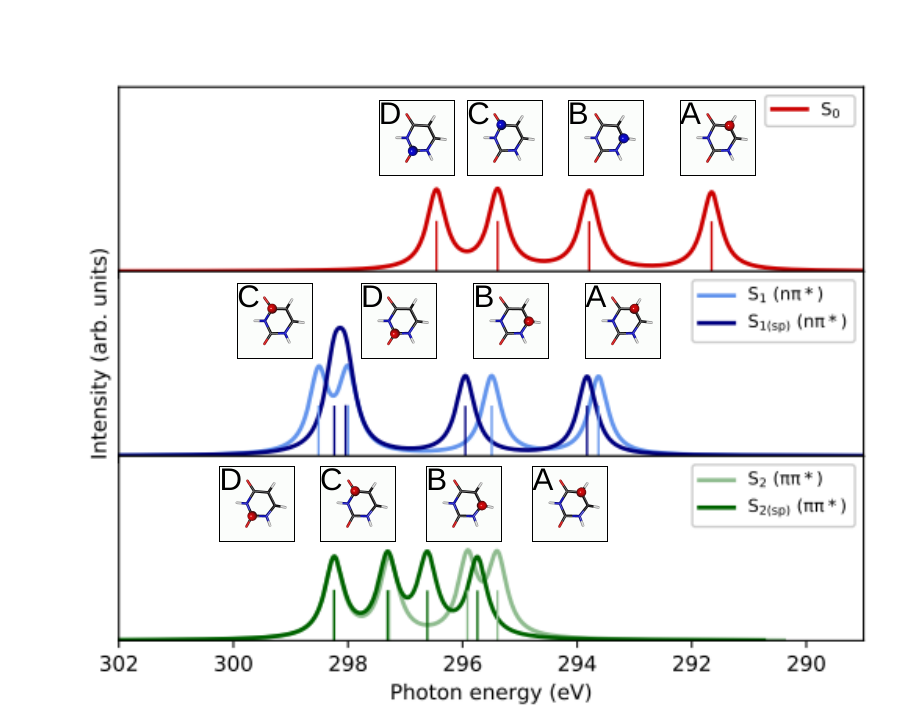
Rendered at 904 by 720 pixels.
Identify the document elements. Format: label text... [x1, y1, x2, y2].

text_box A [570, 271, 633, 329]
text_box C [222, 271, 285, 329]
text_box C [452, 88, 515, 146]
picture [0, 1, 903, 720]
text_box B [458, 271, 521, 329]
text_box D [204, 454, 267, 512]
text_box D [364, 88, 427, 146]
text_box D [346, 271, 409, 329]
text_box A [665, 88, 728, 146]
text_box C [305, 454, 368, 512]
text_box A [517, 454, 580, 512]
text_box B [411, 454, 474, 539]
text_box B [553, 88, 616, 146]
